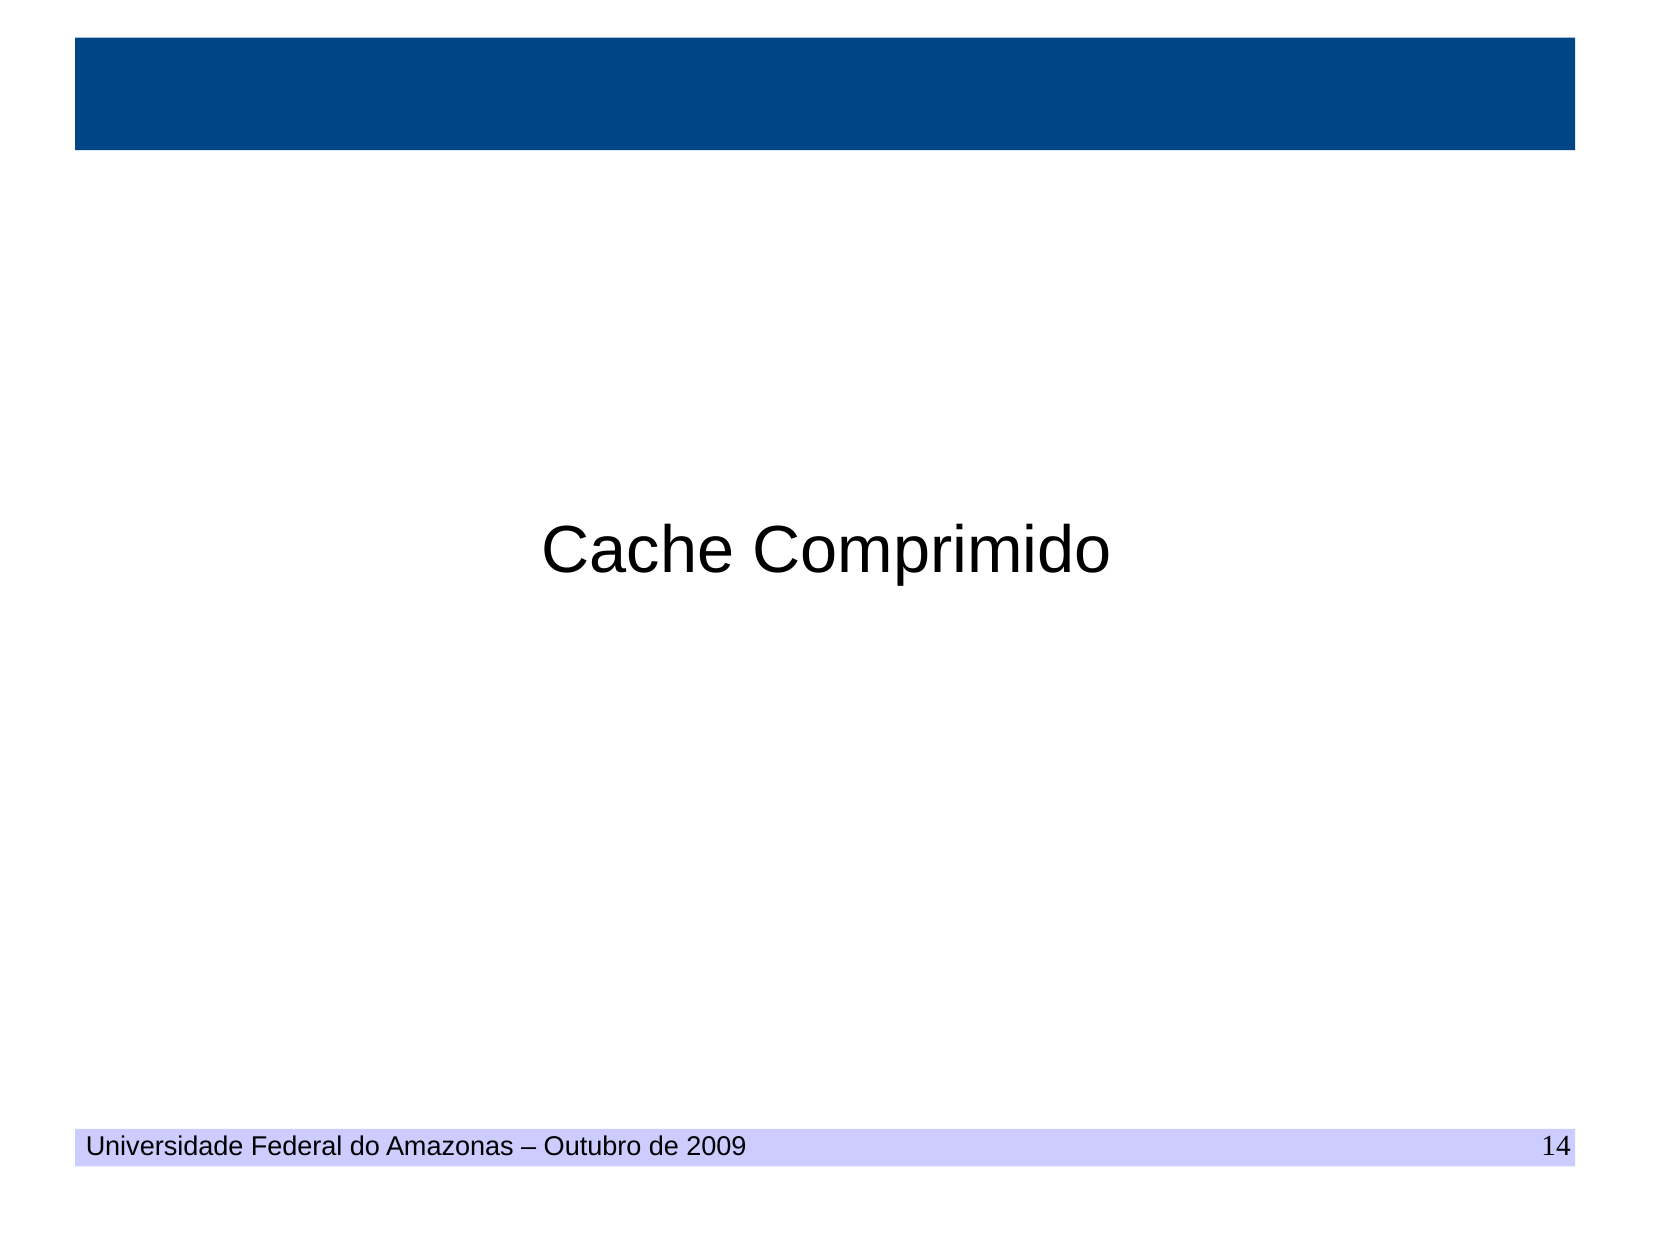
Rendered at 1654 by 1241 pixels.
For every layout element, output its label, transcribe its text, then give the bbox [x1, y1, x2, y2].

subtitle Cache Comprimido [82, 43, 1571, 1056]
